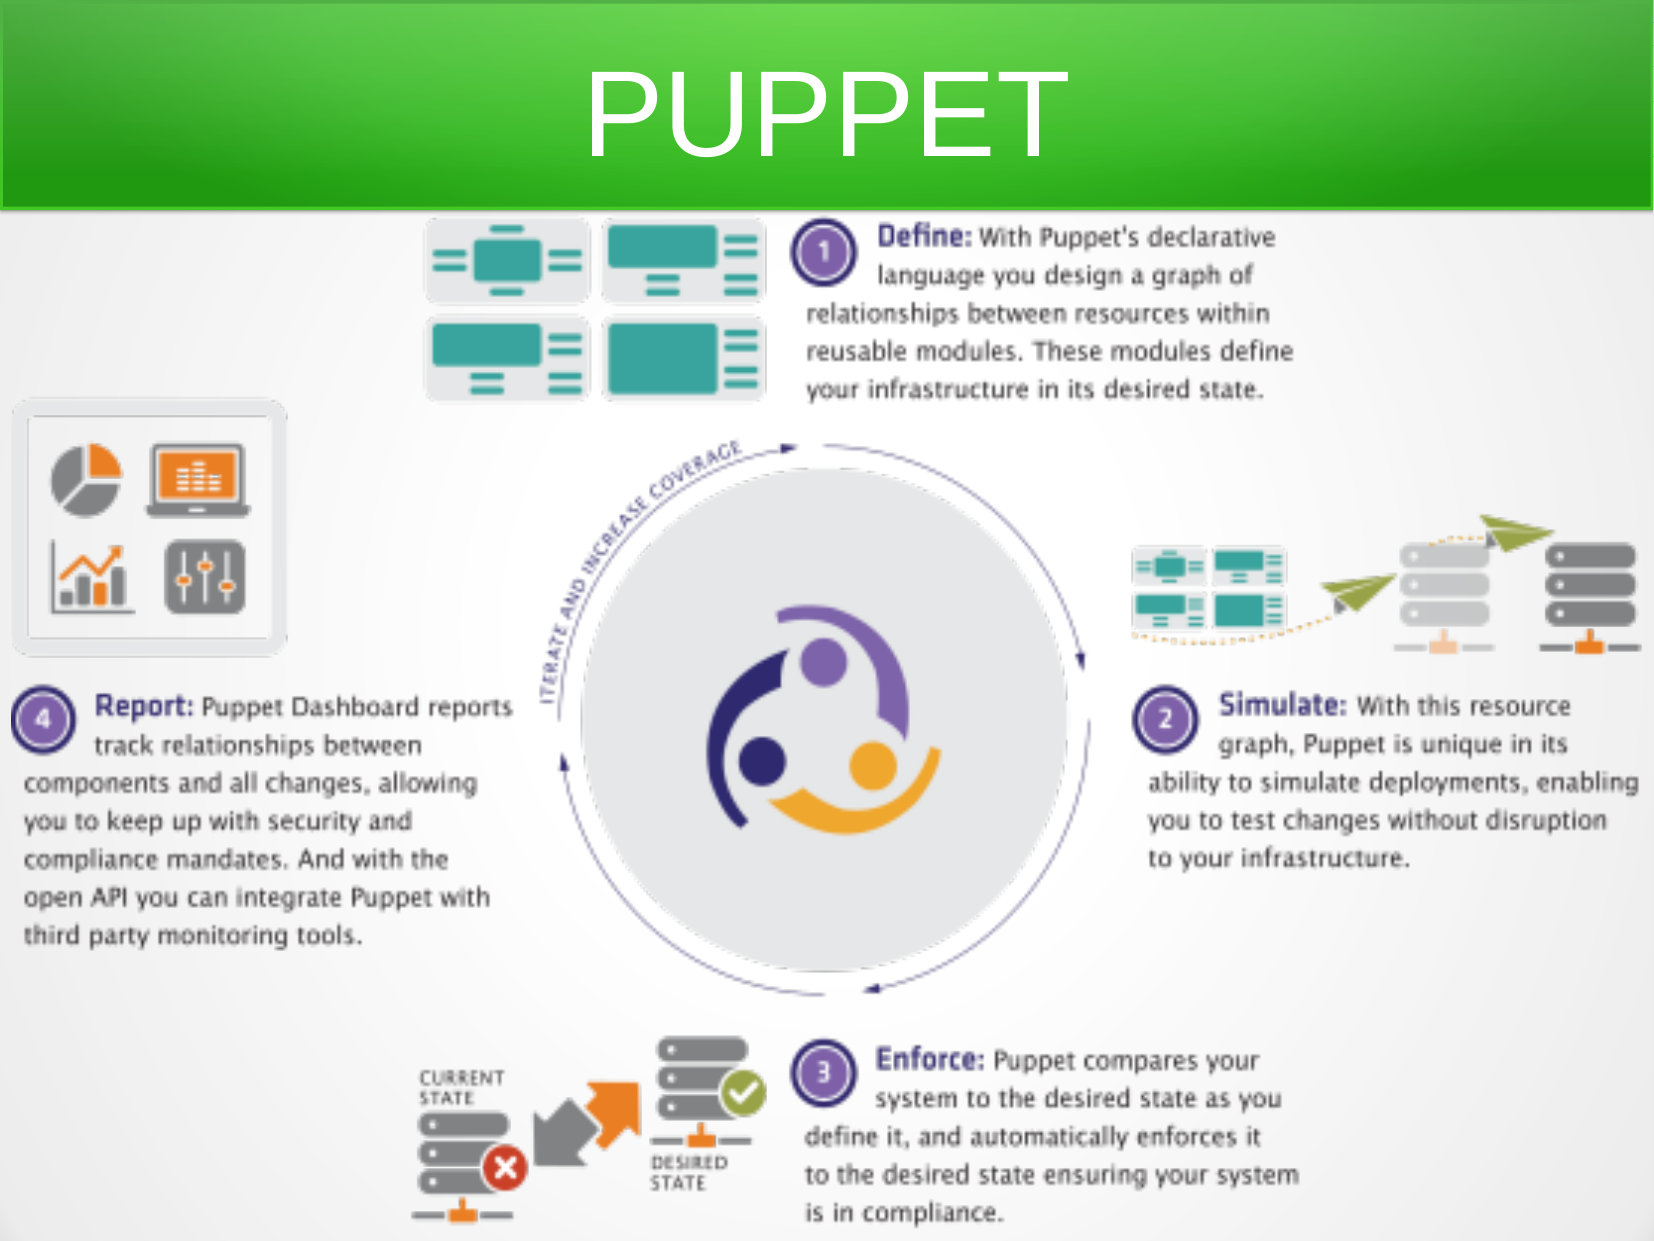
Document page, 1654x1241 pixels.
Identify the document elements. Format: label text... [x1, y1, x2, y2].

title PUPPET [82, 45, 1571, 183]
picture [11, 189, 1648, 1241]
